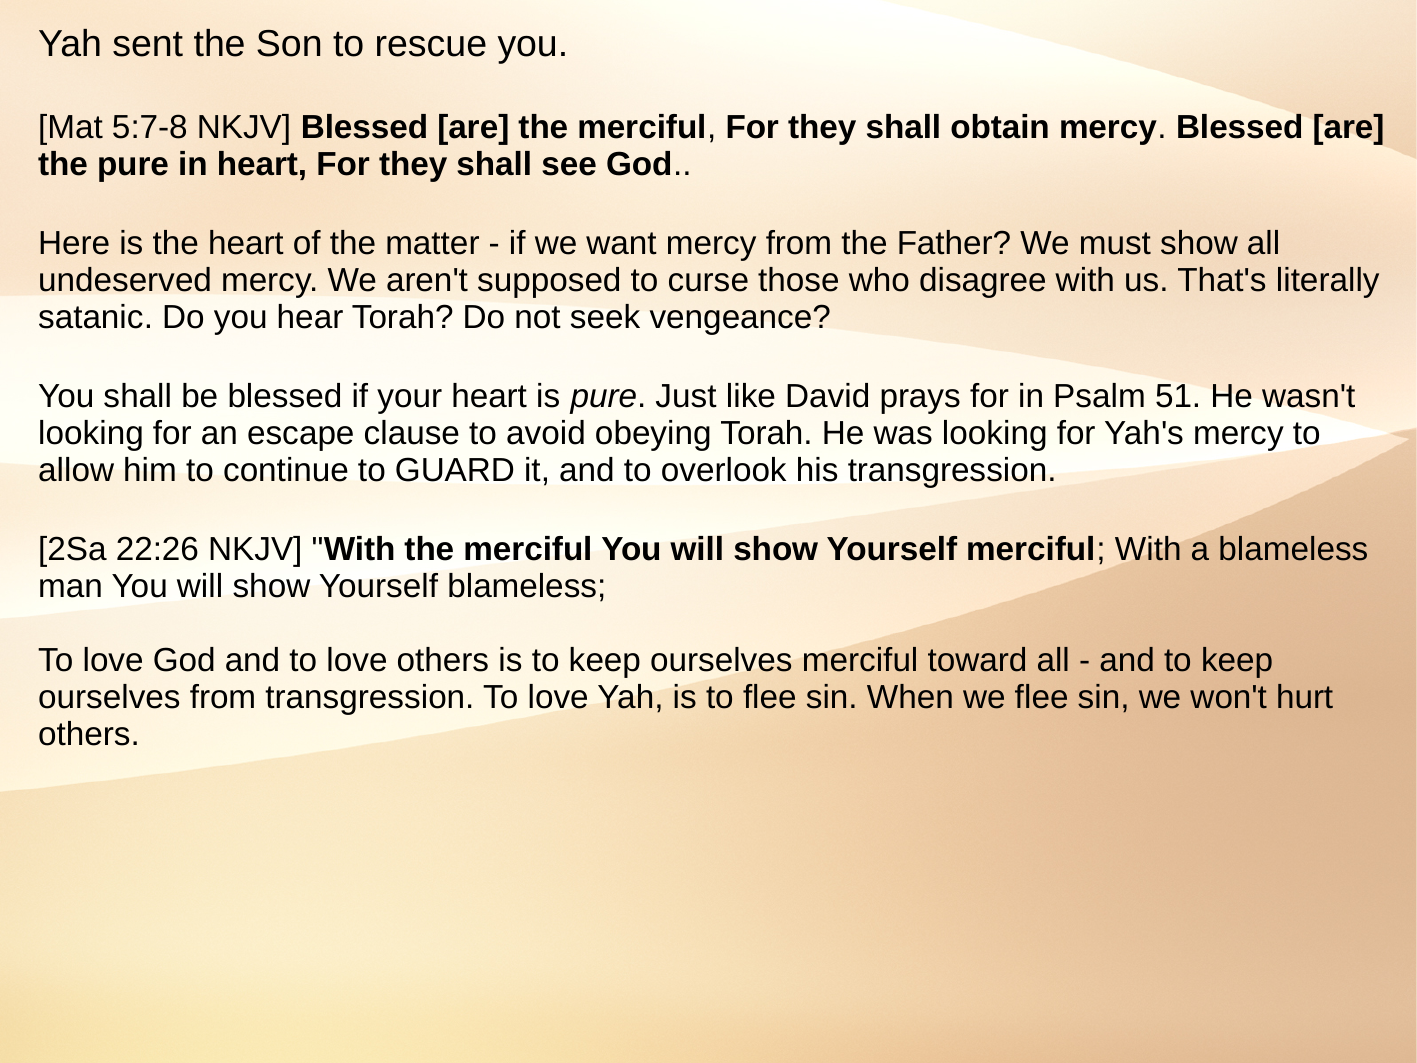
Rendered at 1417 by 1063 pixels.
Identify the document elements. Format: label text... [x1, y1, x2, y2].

picture [0, 0, 1417, 1063]
text_box [Mat 5:7-8 NKJV] Blessed [are] the merciful, For they shall obtain mercy. Blessed [are] the pure in heart, For they shall see God.. Here is the heart of the matter - if we want mercy from the Father? We must show all undeserved mercy. We aren't supposed to curse those who disagree with us. That's literally satanic. Do you hear Torah? Do not seek vengeance? You shall be blessed if your heart is pure. Just like David prays for in Psalm 51. He wasn't looking for an escape clause to avoid obeying Torah. He was looking for Yah's mercy to allow him to continue to GUARD it, and to overlook his transgression. [2Sa 22:26 NKJV] "With the merciful You will show Yourself merciful; With a blameless man You will show Yourself blameless; To love God and to love others is to keep ourselves merciful toward all - and to keep ourselves from transgression. To love Yah, is to flee sin. When we flee sin, we won't hurt others. [23, 100, 1404, 1053]
text_box Yah sent the Son to rescue you. [23, 15, 1383, 100]
